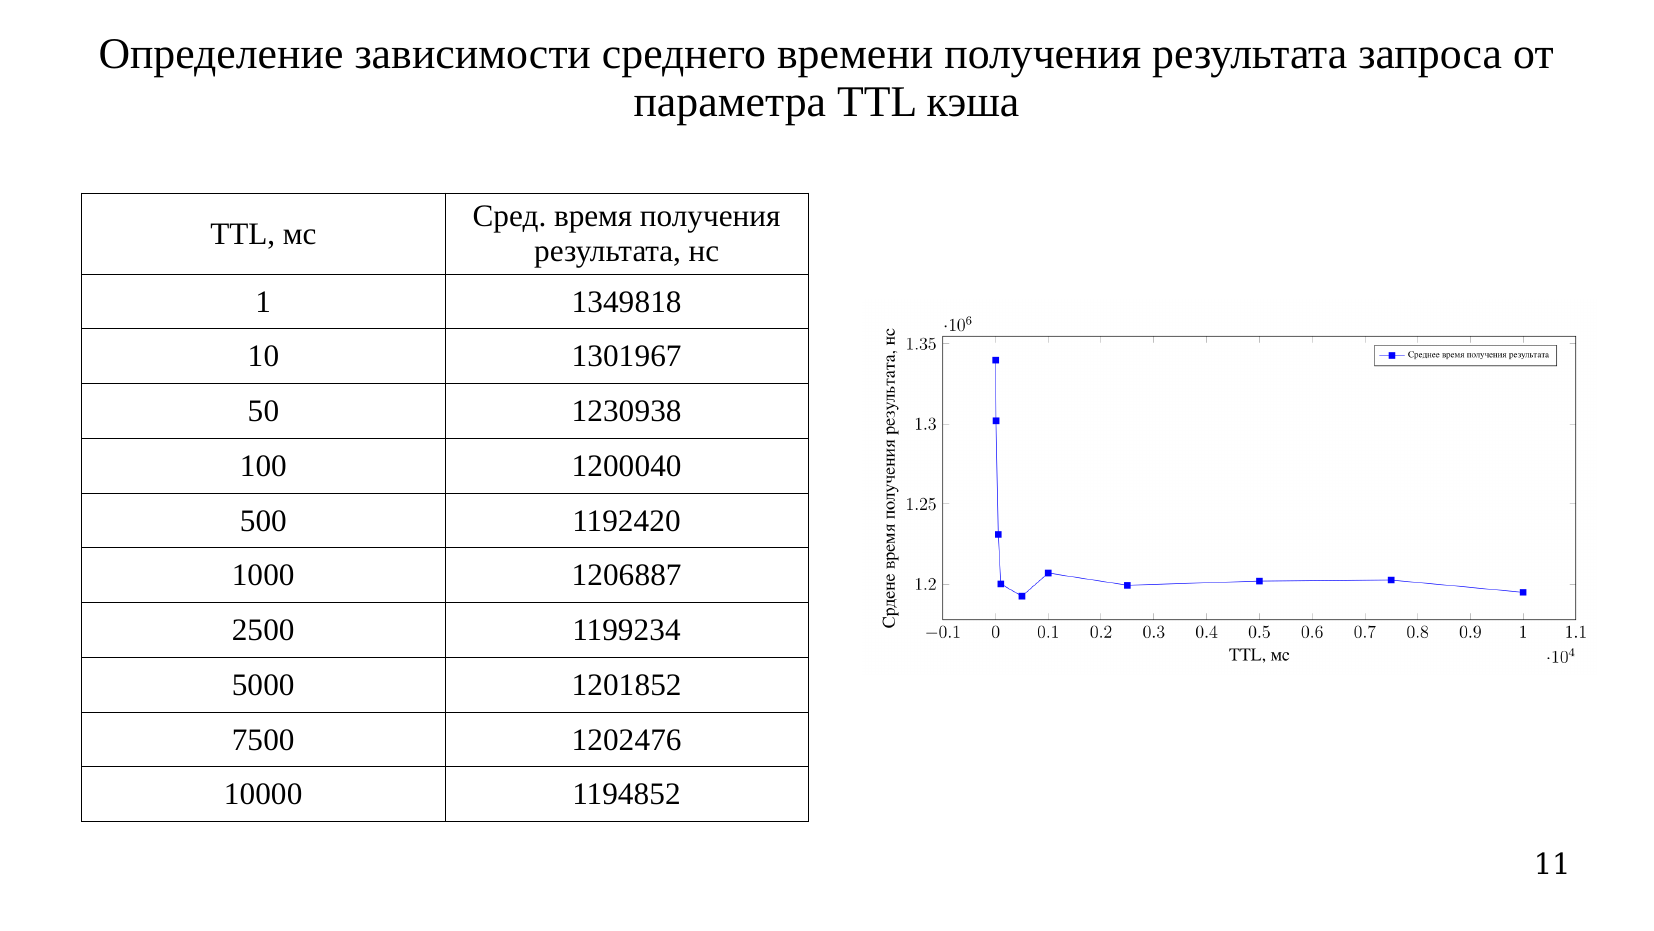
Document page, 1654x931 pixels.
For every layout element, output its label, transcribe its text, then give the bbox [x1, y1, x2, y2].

table_cell 1202476 [446, 713, 808, 766]
table_cell 10 [82, 329, 445, 383]
table_header Сред. время получения результата, нс [446, 194, 808, 274]
table_cell 1192420 [446, 494, 808, 547]
table_cell 1 [82, 275, 445, 328]
table_cell 7500 [82, 713, 445, 766]
table_cell 500 [82, 494, 445, 547]
title Определение зависимости среднего времени получения результата запроса от параметра TTL кэша [82, 0, 1571, 156]
picture [862, 299, 1597, 676]
table_cell 5000 [82, 658, 445, 712]
table_cell 1301967 [446, 329, 808, 383]
table_cell 1200040 [446, 439, 808, 493]
table_cell 1230938 [446, 384, 808, 438]
table_cell 1349818 [446, 275, 808, 328]
table_cell 1199234 [446, 603, 808, 657]
table_cell 2500 [82, 603, 445, 657]
table_header TTL, мс [82, 194, 445, 274]
table_cell 1000 [82, 548, 445, 602]
table_cell 1206887 [446, 548, 808, 602]
table_cell 10000 [82, 767, 445, 821]
table_cell 50 [82, 384, 445, 438]
table_cell 100 [82, 439, 445, 493]
table_cell 1201852 [446, 658, 808, 712]
table_cell 1194852 [446, 767, 808, 821]
